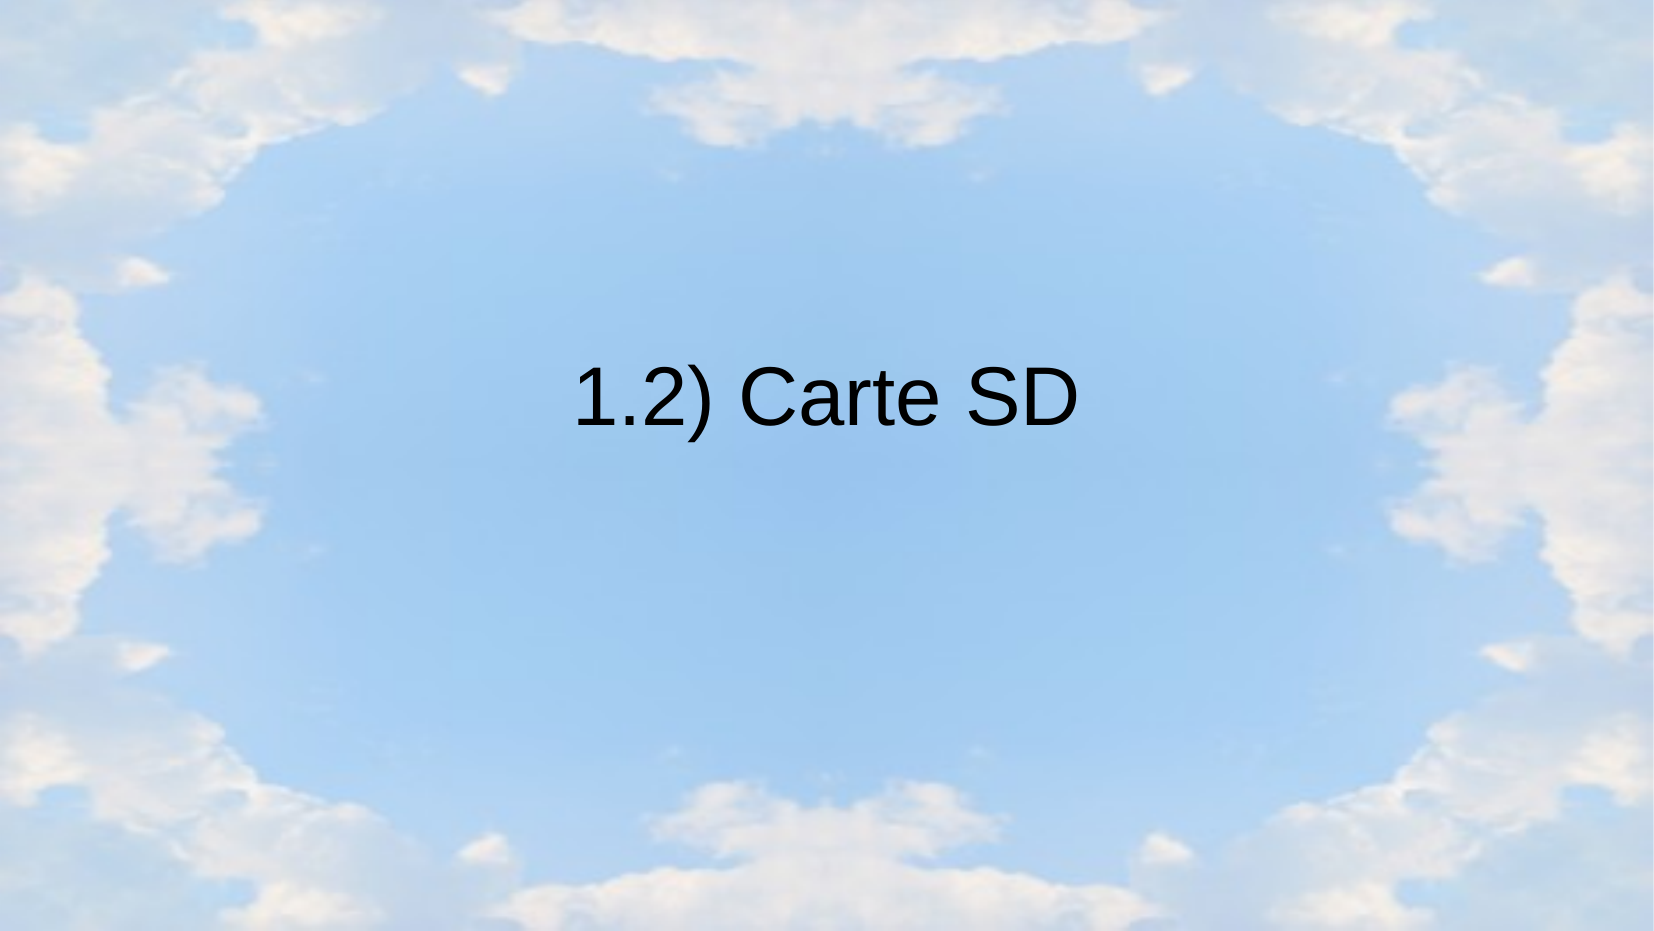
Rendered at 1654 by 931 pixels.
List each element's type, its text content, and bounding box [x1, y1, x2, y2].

subtitle 1.2) Carte SD [82, 37, 1571, 757]
picture [0, 0, 1654, 931]
